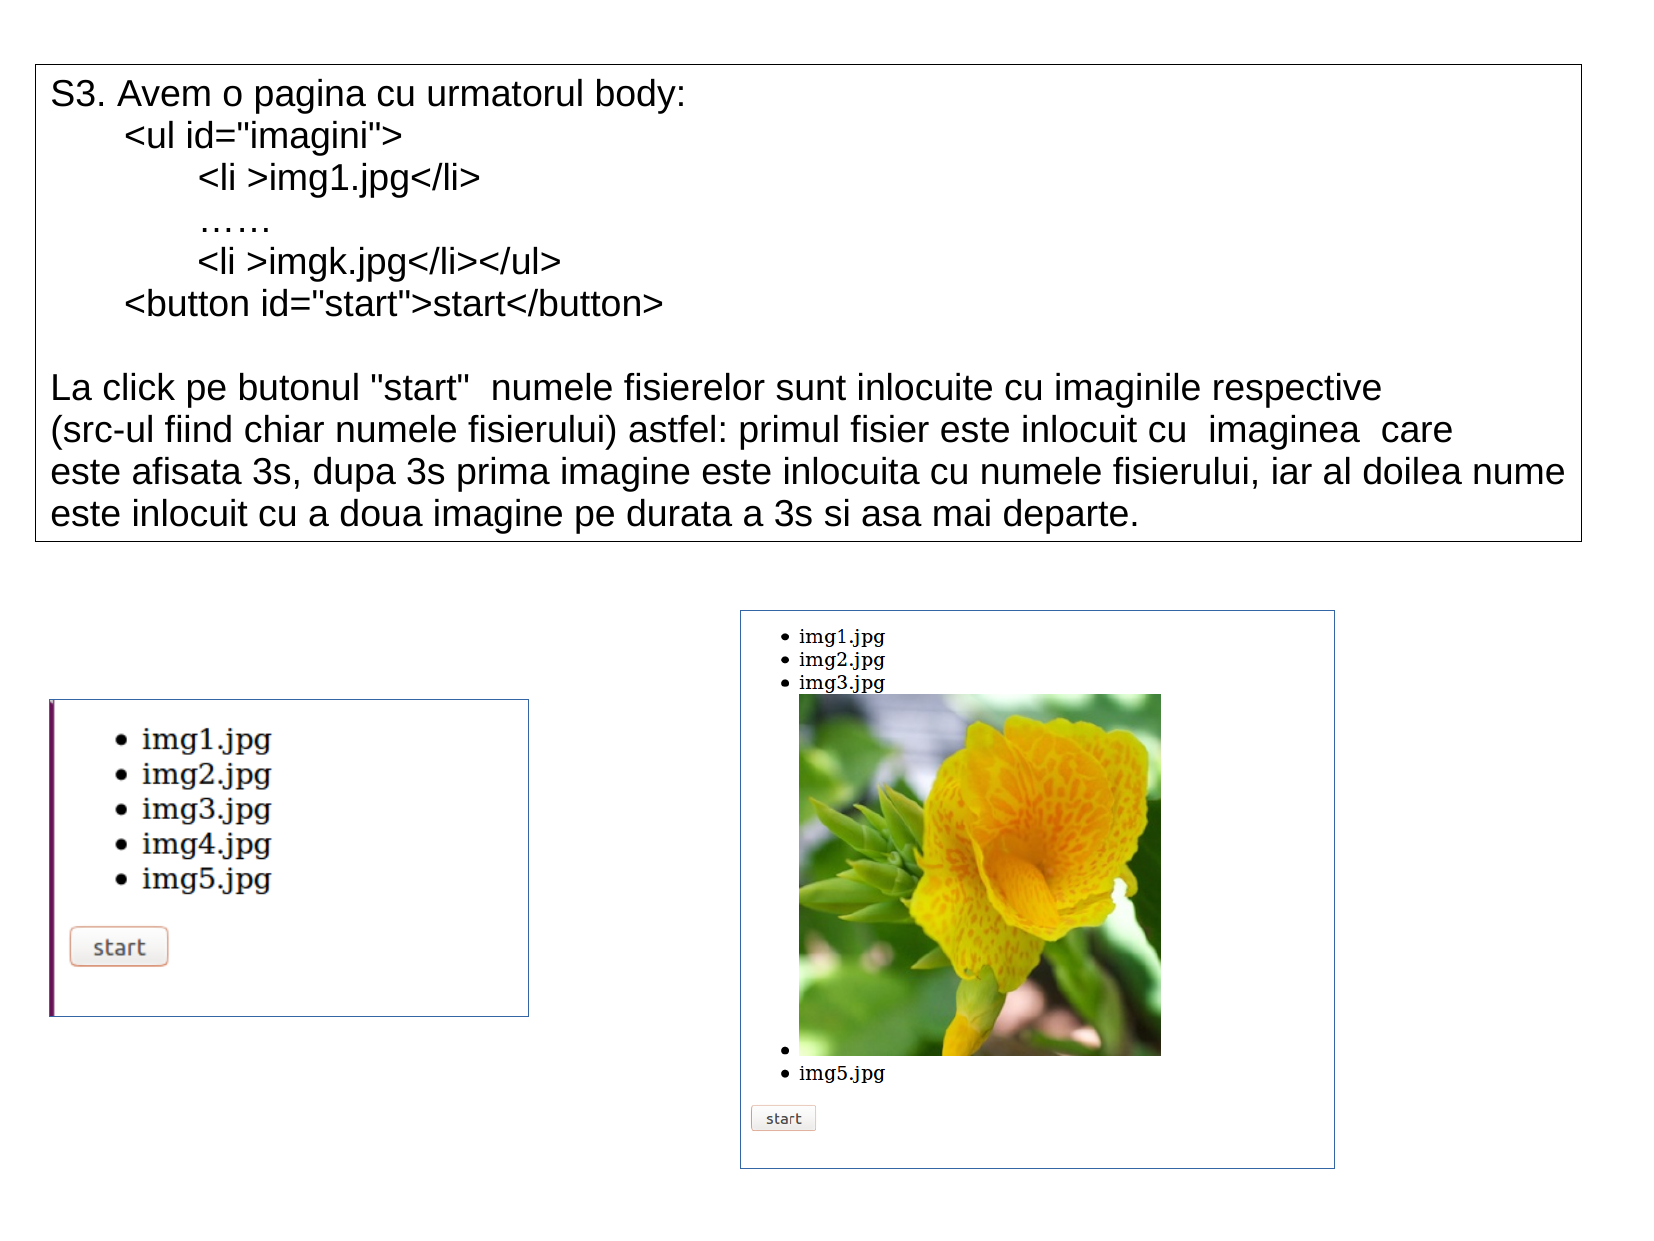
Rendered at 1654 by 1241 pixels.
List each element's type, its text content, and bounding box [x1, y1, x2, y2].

picture [740, 610, 1335, 1169]
text_box S3. Avem o pagina cu urmatorul body: <ul id="imagini"> <li >img1.jpg</li> …… <li >imgk.jpg</li></ul> <button id="start">start</button> La click pe butonul "start" numele fisierelor sunt inlocuite cu imaginile respective (src-ul fiind chiar numele fisierului) astfel: primul fisier este inlocuit cu imaginea care este afisata 3s, dupa 3s prima imagine este inlocuita cu numele fisierului, iar al doilea nume este inlocuit cu a doua imagine pe durata a 3s si asa mai departe. [35, 64, 1582, 542]
picture [49, 699, 529, 1017]
